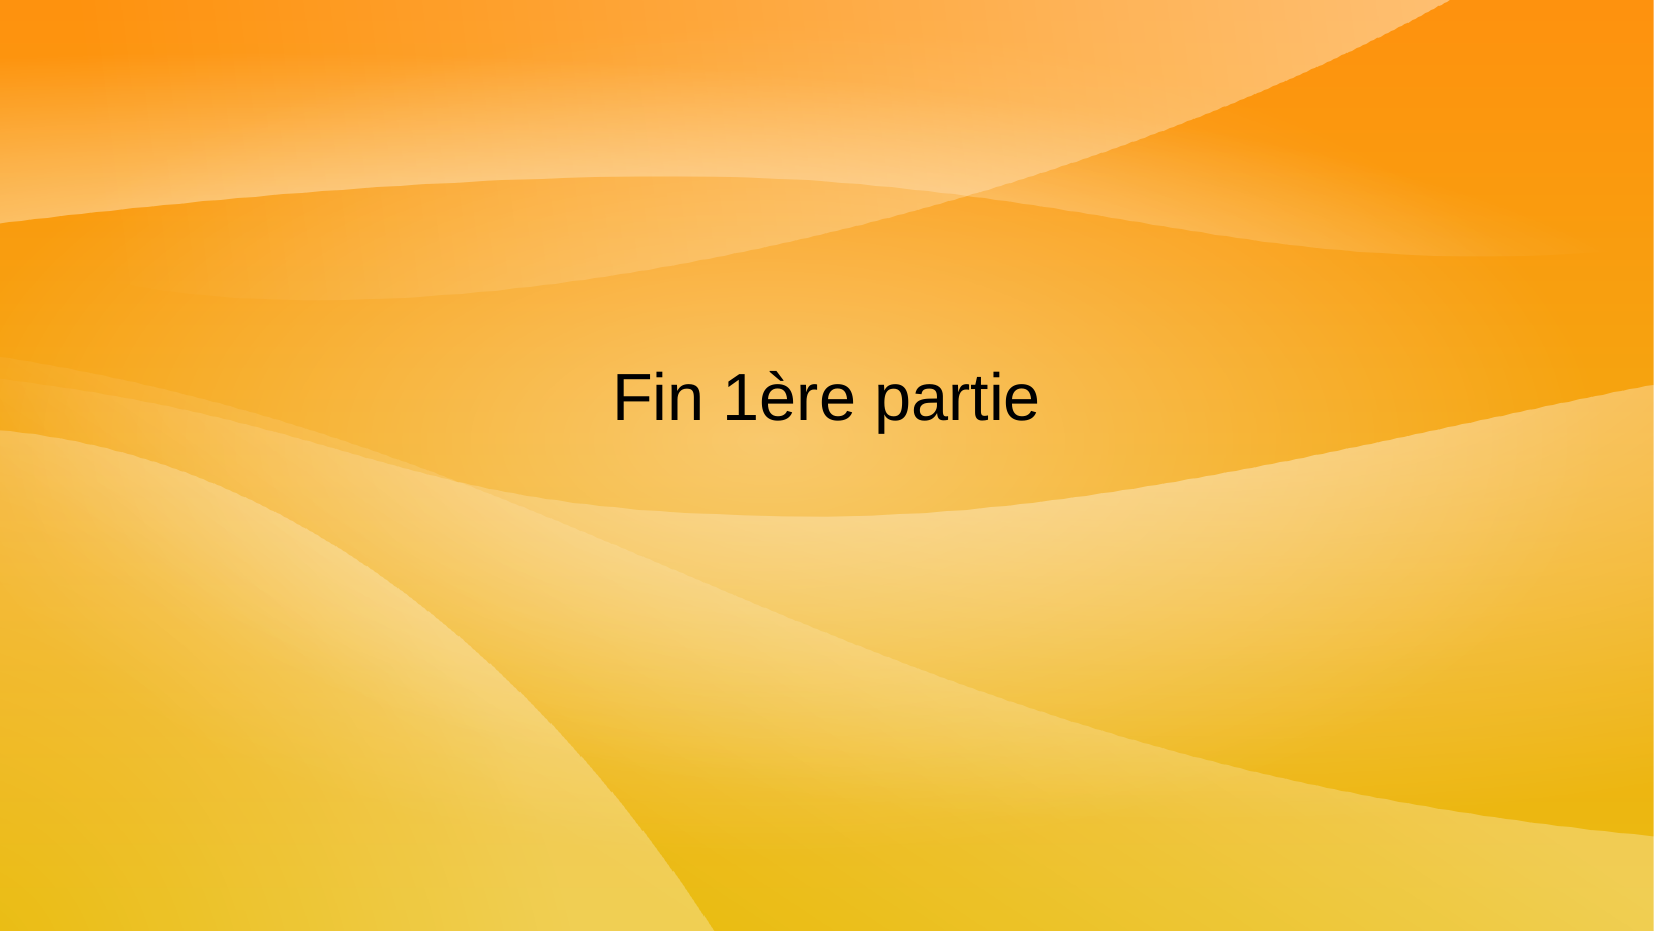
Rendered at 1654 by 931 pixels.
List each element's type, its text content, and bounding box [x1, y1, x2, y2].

picture [0, 0, 1654, 931]
subtitle Fin 1ère partie [82, 37, 1571, 757]
